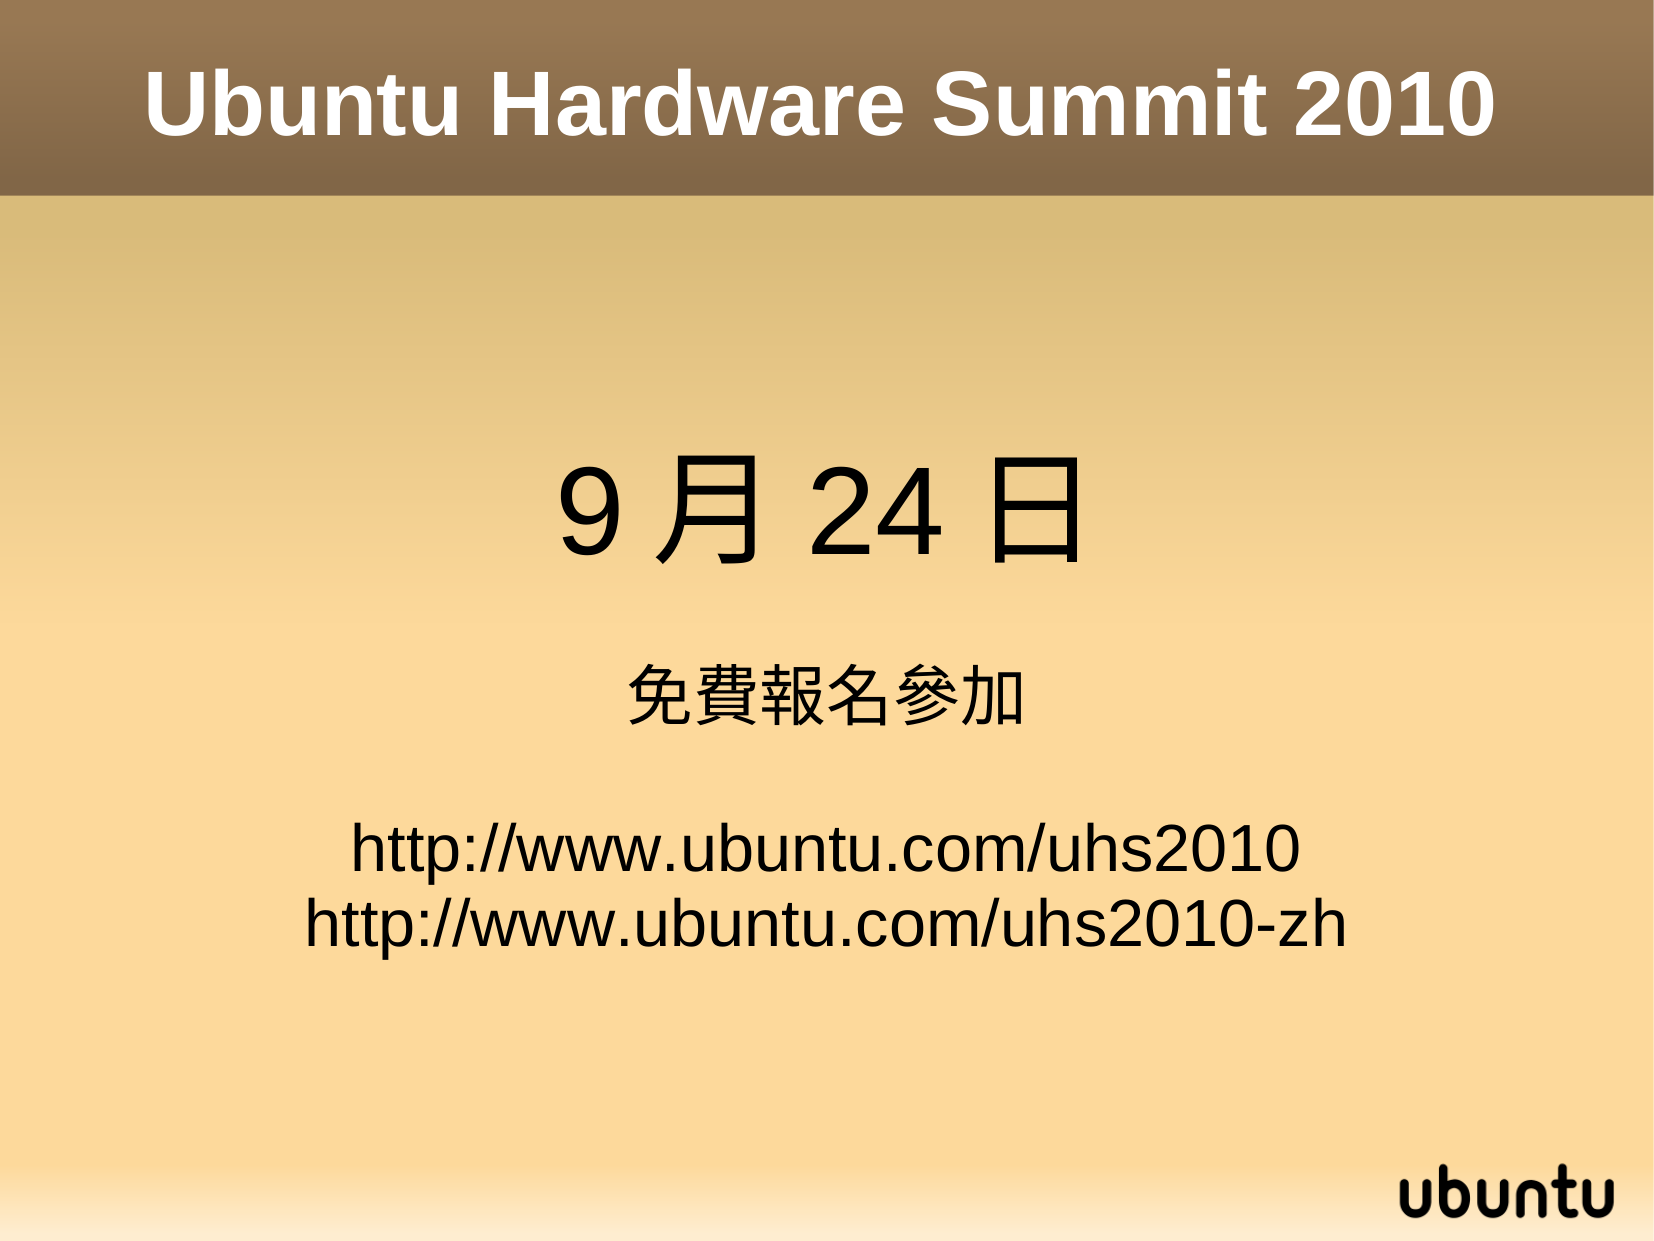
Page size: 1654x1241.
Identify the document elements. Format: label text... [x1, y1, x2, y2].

title Ubuntu Hardware Summit 2010 [76, 7, 1565, 200]
subtitle 9月24日 免費報名參加 http://www.ubuntu.com/uhs2010 http://www.ubuntu.com/uhs2010-zh [82, 297, 1571, 1102]
picture [0, 0, 1654, 1241]
